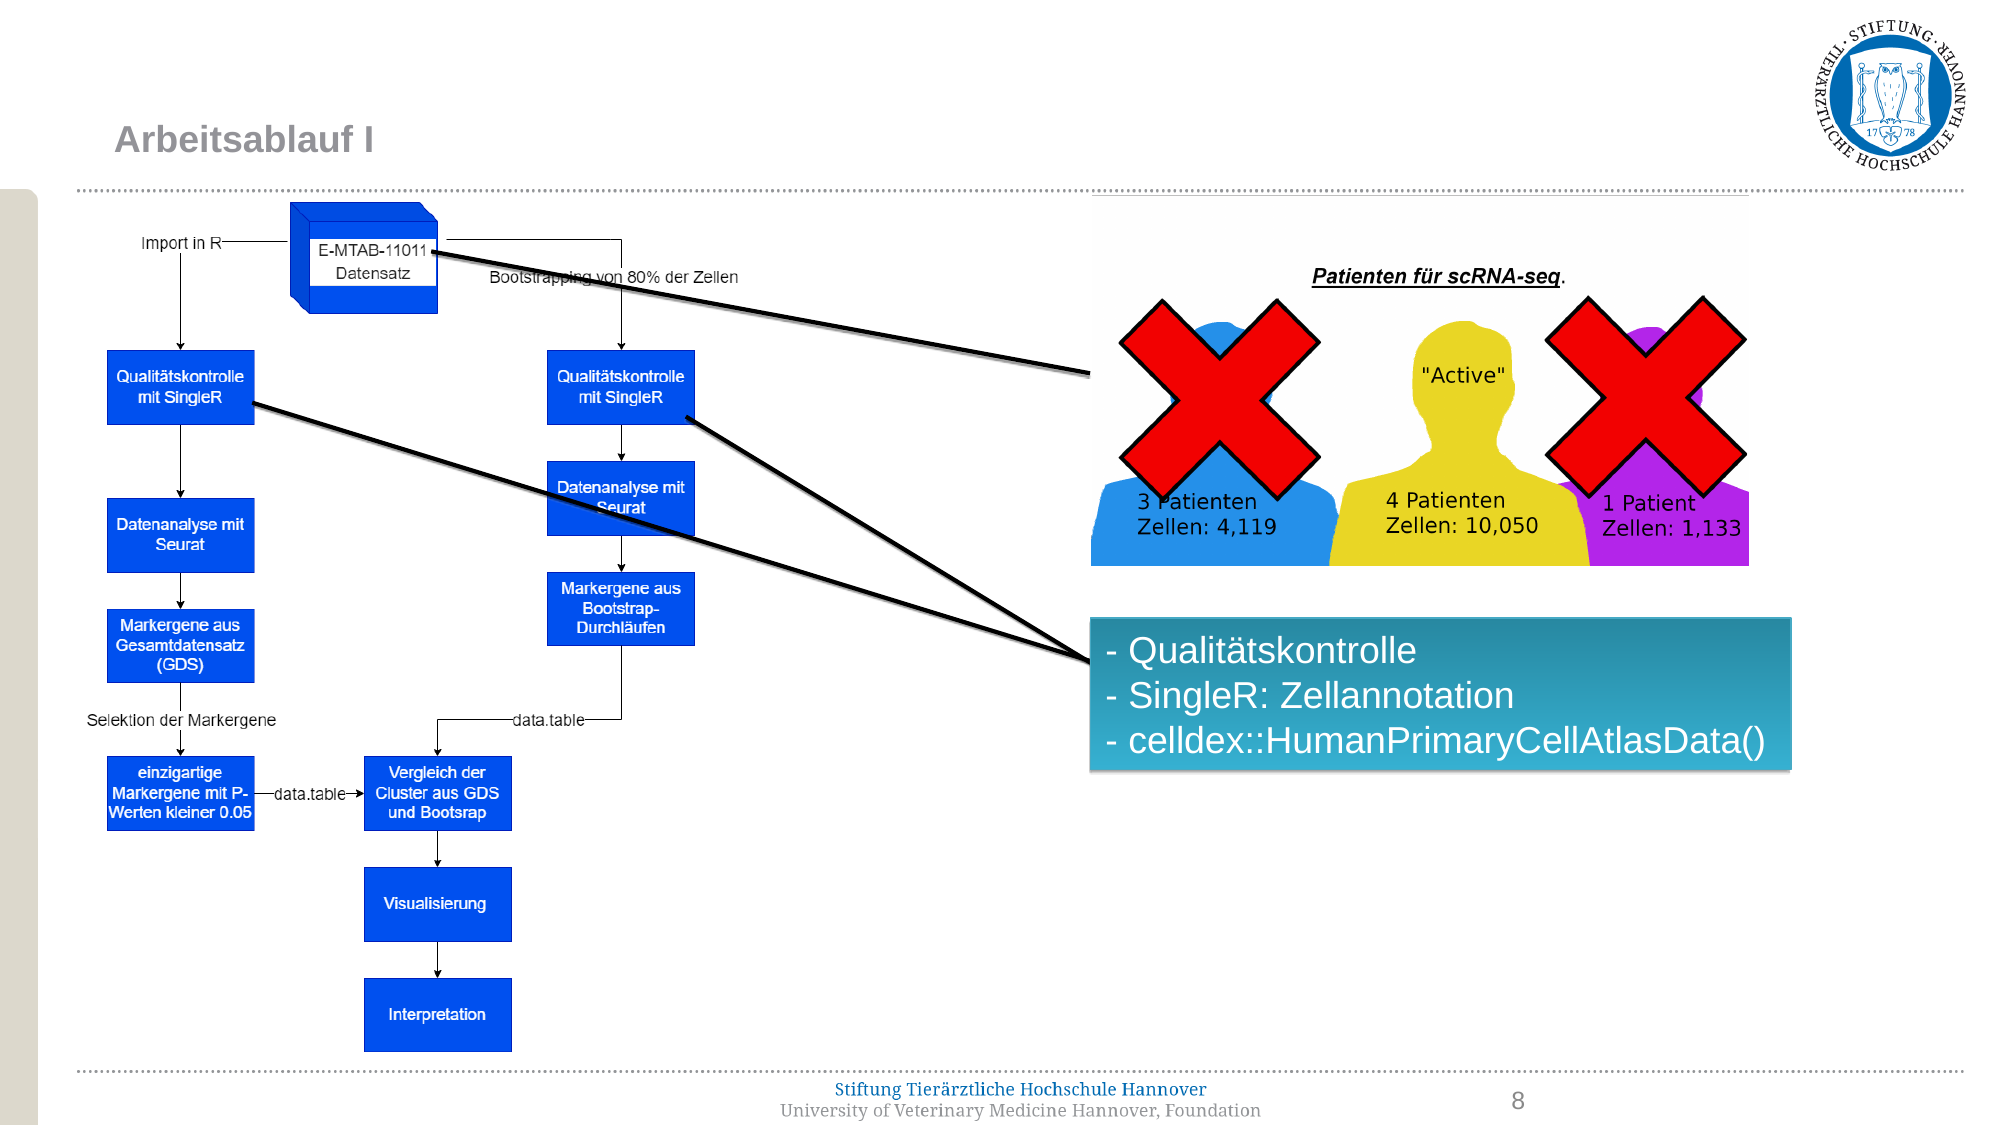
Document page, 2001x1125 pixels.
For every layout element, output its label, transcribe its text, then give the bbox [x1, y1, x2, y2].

picture [1091, 195, 1749, 566]
slide_number 8 [1496, 1069, 1963, 1125]
list Arbeitsablauf I [114, 90, 1709, 185]
text_box - Qualitätskontrolle - SingleR: Zellannotation - celldex::HumanPrimaryCellAtlasData() [1090, 618, 1792, 770]
picture [86, 202, 738, 1052]
